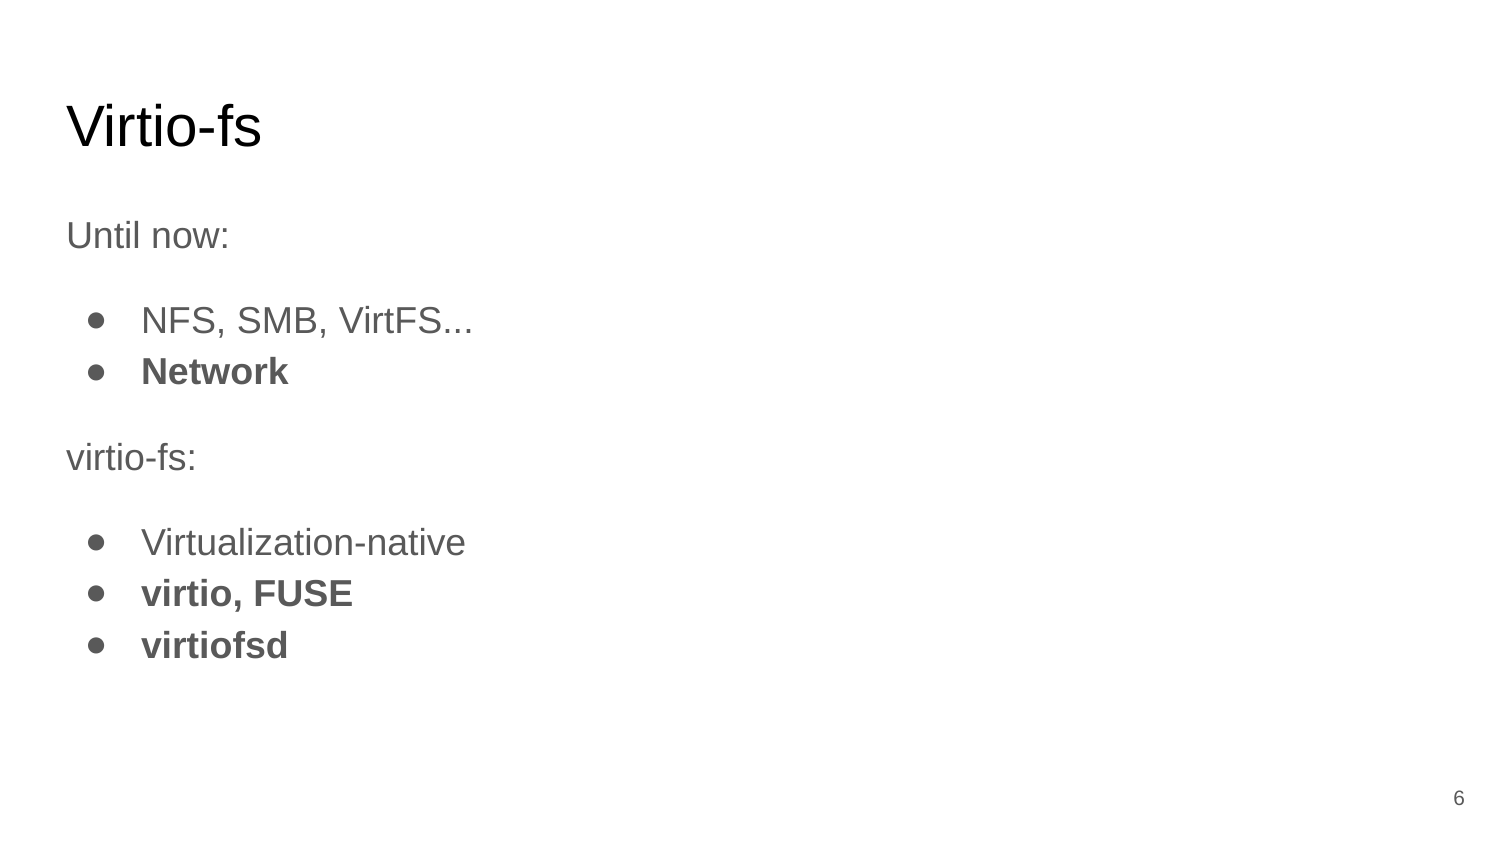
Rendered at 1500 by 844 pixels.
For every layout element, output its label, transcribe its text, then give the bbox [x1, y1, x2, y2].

slide_number <number> [1389, 764, 1480, 830]
list Until now: NFS, SMB, VirtFS... Network virtio-fs: Virtualization-native virtio, FUSE virtiofsd [51, 189, 1449, 750]
title Virtio-fs [51, 72, 1449, 167]
